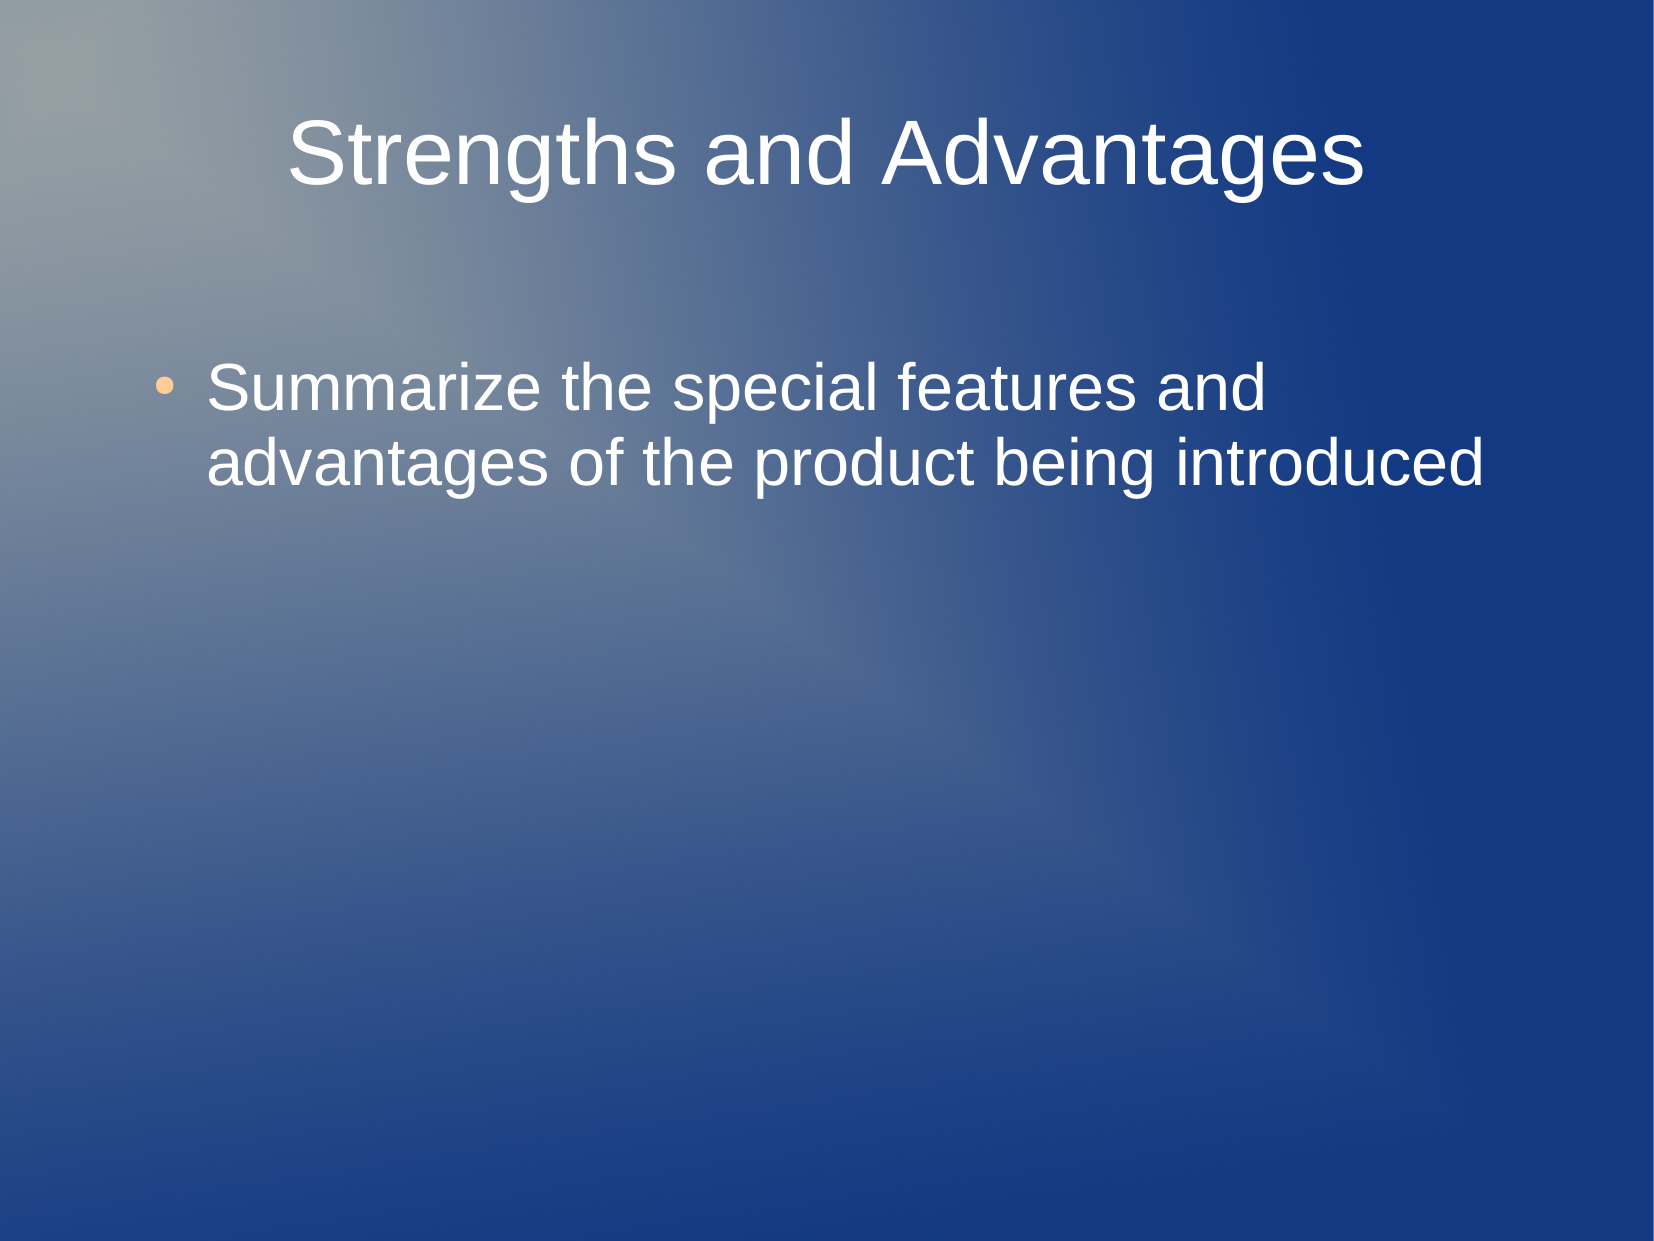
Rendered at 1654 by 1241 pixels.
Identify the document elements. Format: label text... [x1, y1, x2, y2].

picture [0, 0, 1654, 1241]
list Summarize the special features and advantages of the product being introduced [135, 350, 1517, 1132]
title Strengths and Advantages [82, 49, 1571, 257]
